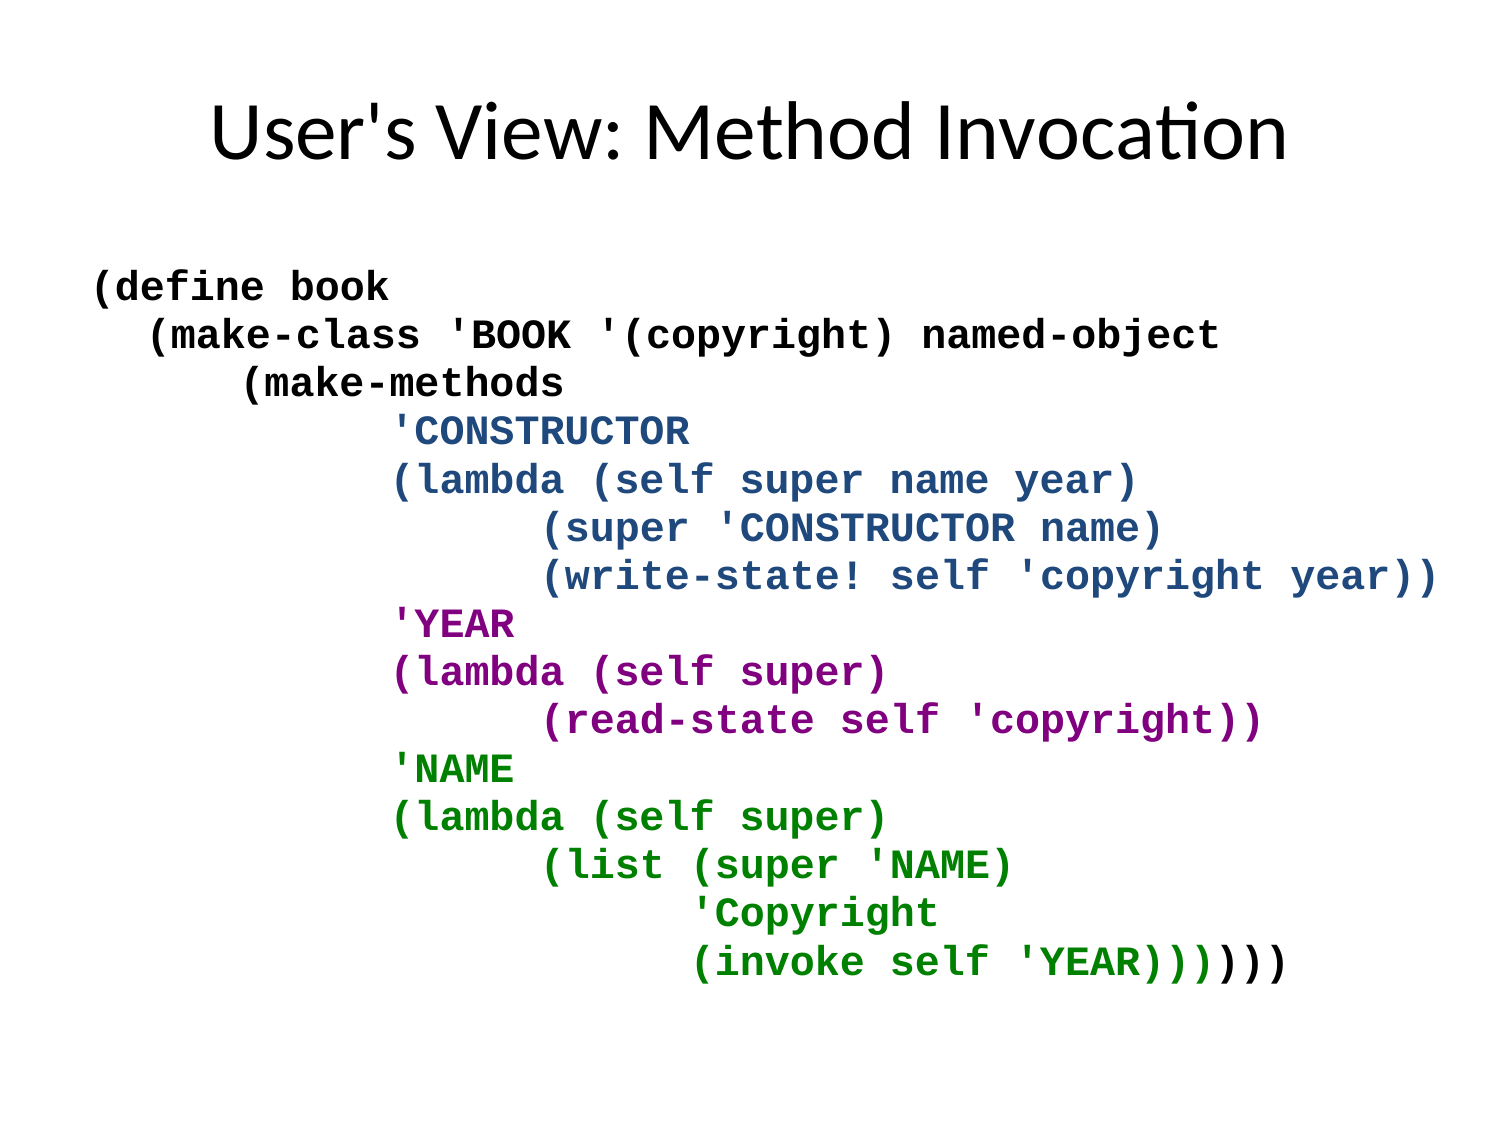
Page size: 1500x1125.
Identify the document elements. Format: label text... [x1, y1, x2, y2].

list (define book (make-class 'BOOK '(copyright) named-object (make-methods 'CONSTRUCTOR (lambda (self super name year) (super 'CONSTRUCTOR name) (write-state! self 'copyright year)) 'YEAR (lambda (self super) (read-state self 'copyright)) 'NAME (lambda (self super) (list (super 'NAME) 'Copyright (invoke self 'YEAR)))))) [74, 262, 1463, 1113]
title User's View: Method Invocation [75, 45, 1426, 233]
